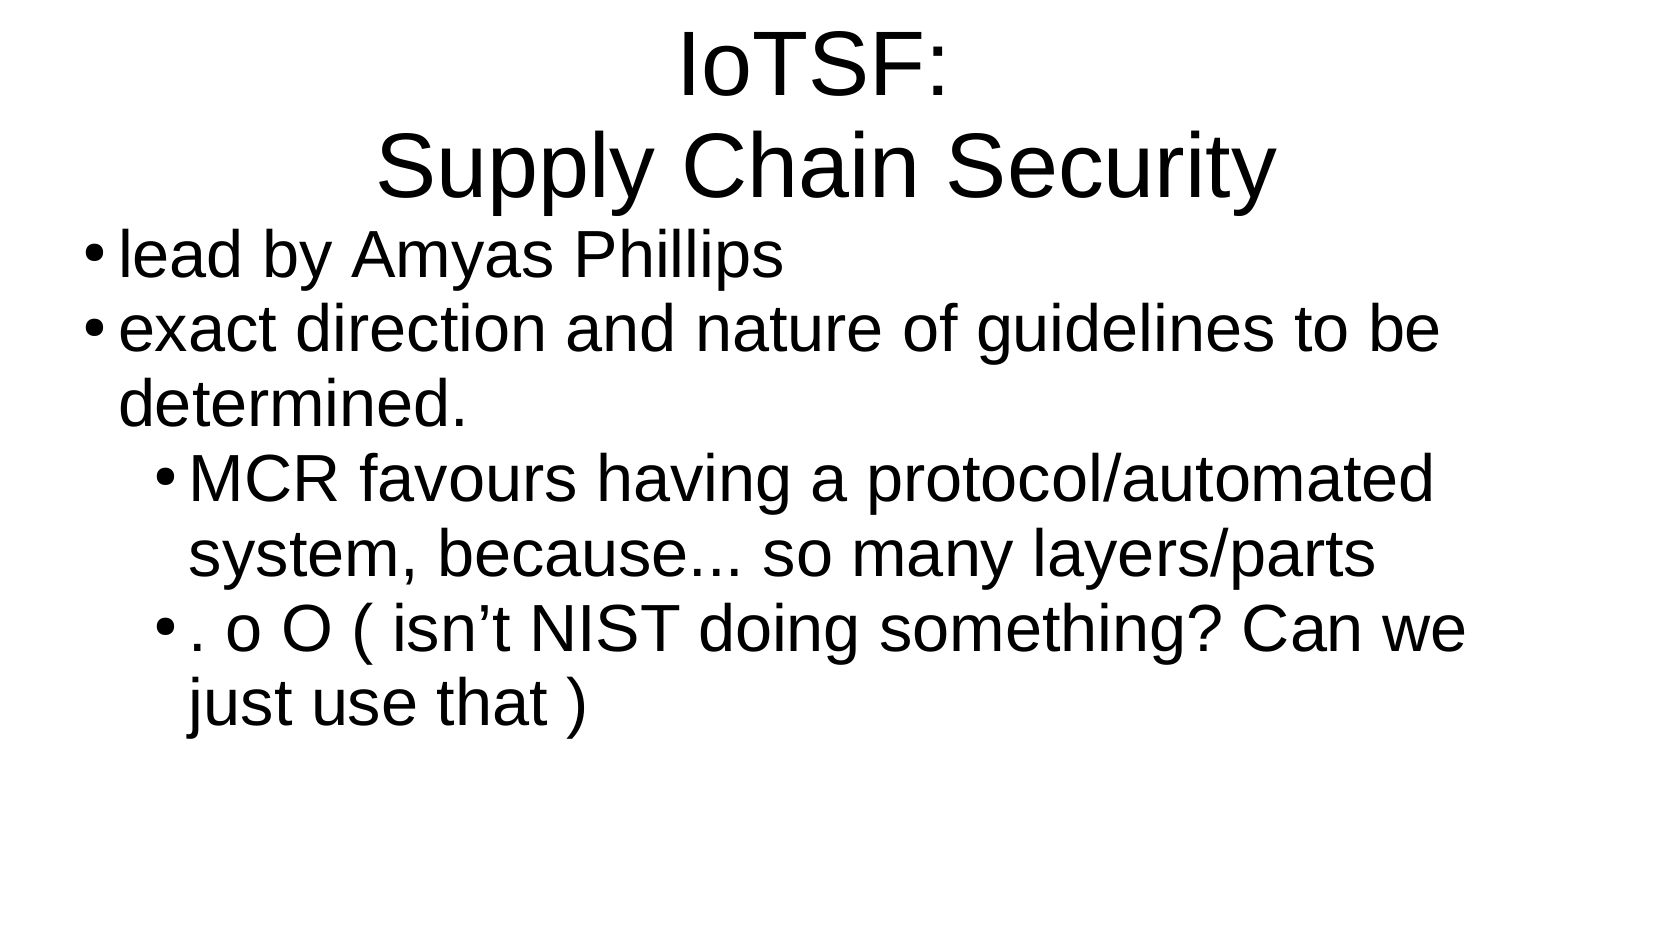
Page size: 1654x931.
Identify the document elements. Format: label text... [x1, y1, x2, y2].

title IoTSF: Supply Chain Security [82, 12, 1571, 216]
subtitle lead by Amyas Phillips exact direction and nature of guidelines to be determined. MCR favours having a protocol/automated system, because... so many layers/parts . o O ( isn’t NIST doing something? Can we just use that ) [82, 216, 1571, 779]
